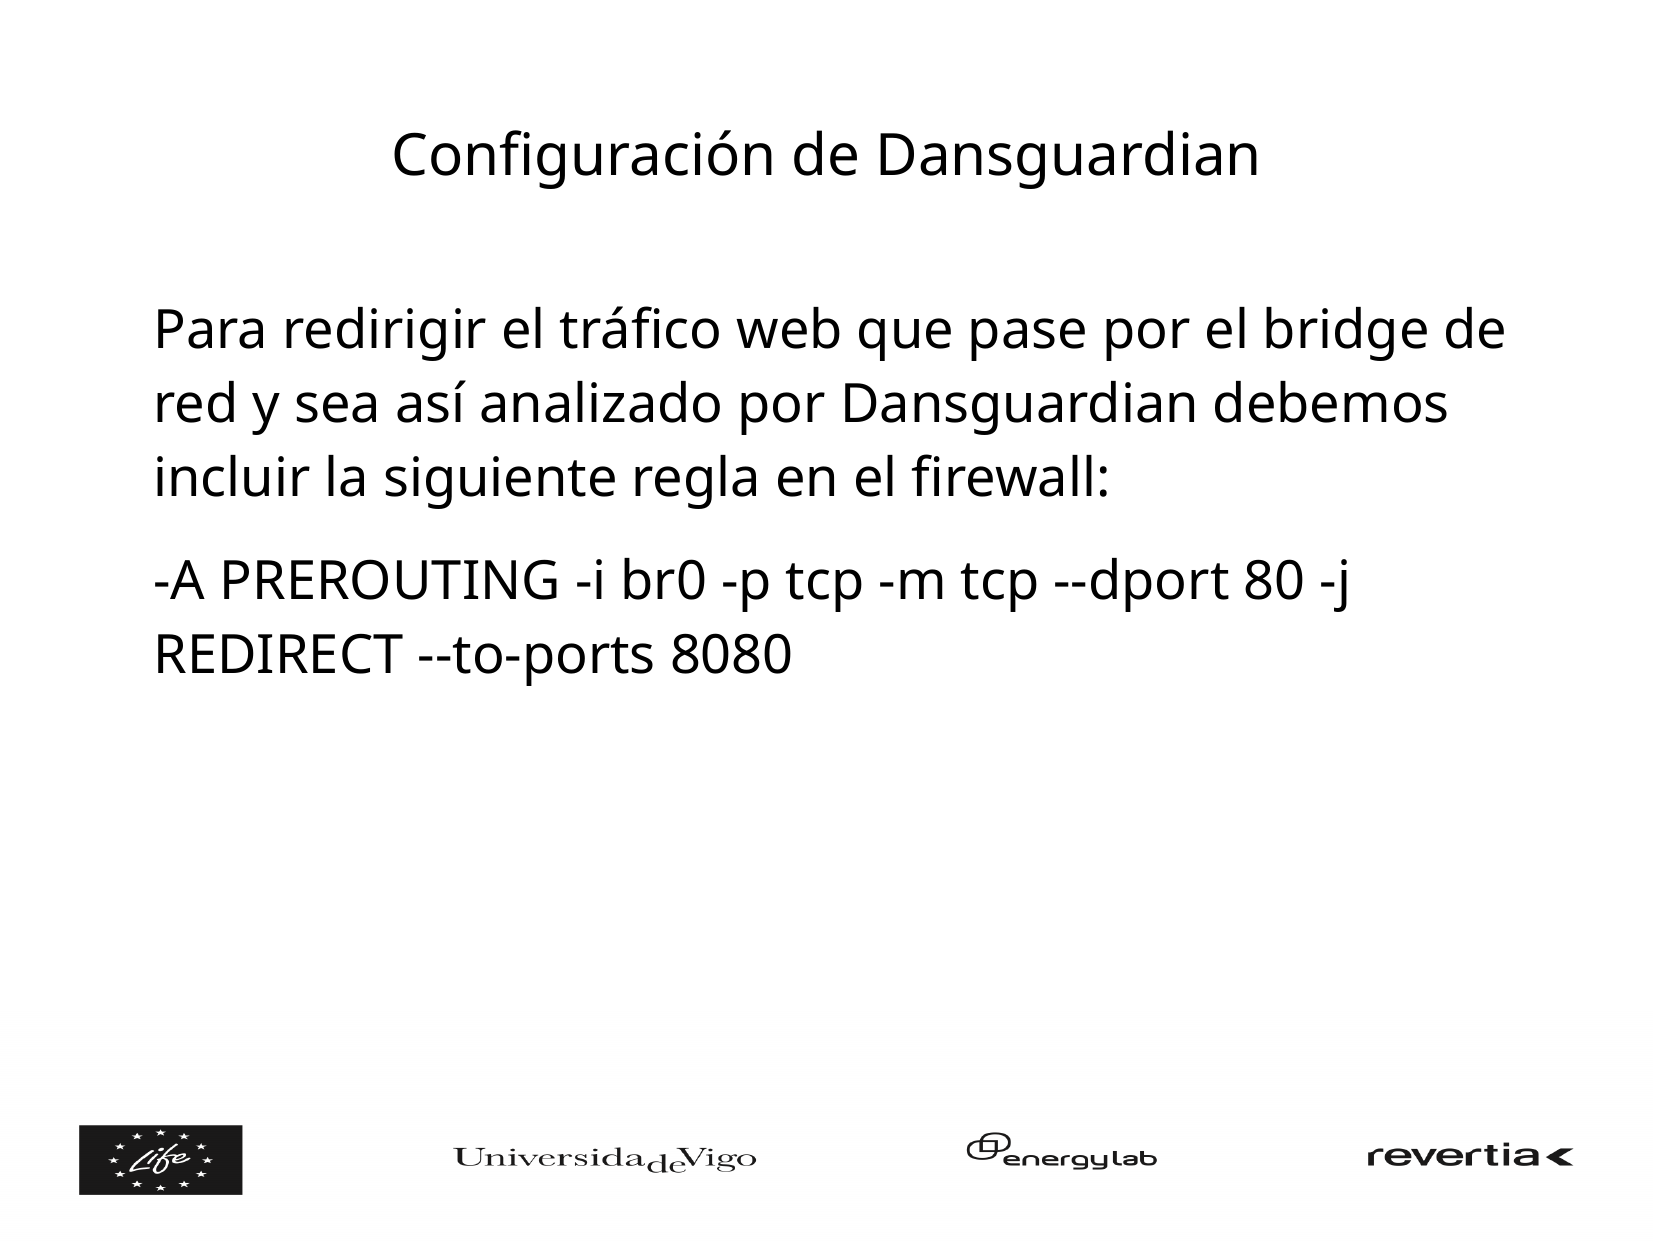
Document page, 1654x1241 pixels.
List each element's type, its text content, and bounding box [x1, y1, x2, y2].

list Para redirigir el tráfico web que pase por el bridge de red y sea así analizado por Dansguardian debemos incluir la siguiente regla en el firewall: -A PREROUTING -i br0 -p tcp -m tcp --dport 80 -j REDIRECT --to-ports 8080 [82, 290, 1571, 1010]
picture [0, 1009, 1654, 1241]
title Configuración de Dansguardian [82, 49, 1571, 257]
